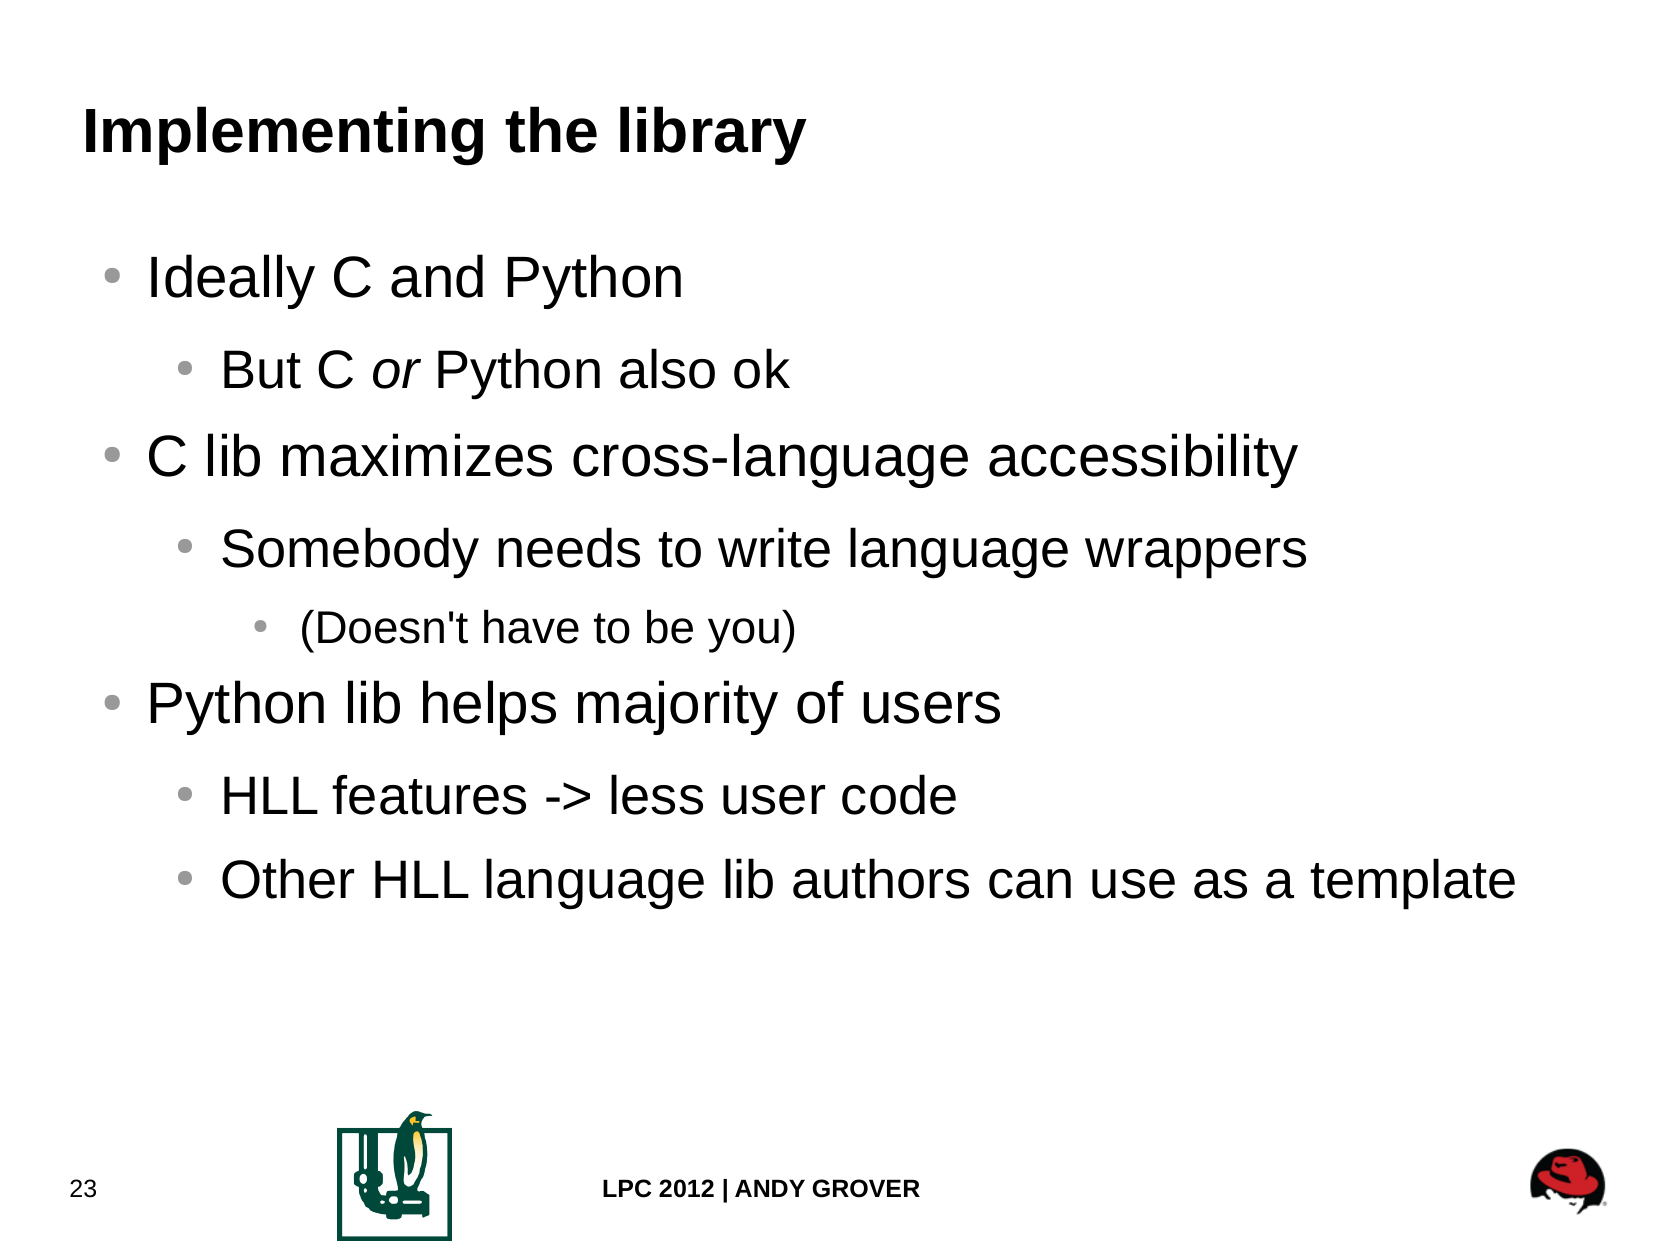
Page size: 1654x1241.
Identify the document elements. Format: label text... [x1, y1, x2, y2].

picture [337, 1111, 452, 1241]
list Ideally C and Python But C or Python also ok C lib maximizes cross-language accessibility Somebody needs to write language wrappers (Doesn't have to be you) Python lib helps majority of users HLL features -> less user code Other HLL language lib authors can use as a template [86, 244, 1576, 1039]
picture [1529, 1146, 1613, 1224]
title Implementing the library [82, 37, 1571, 226]
